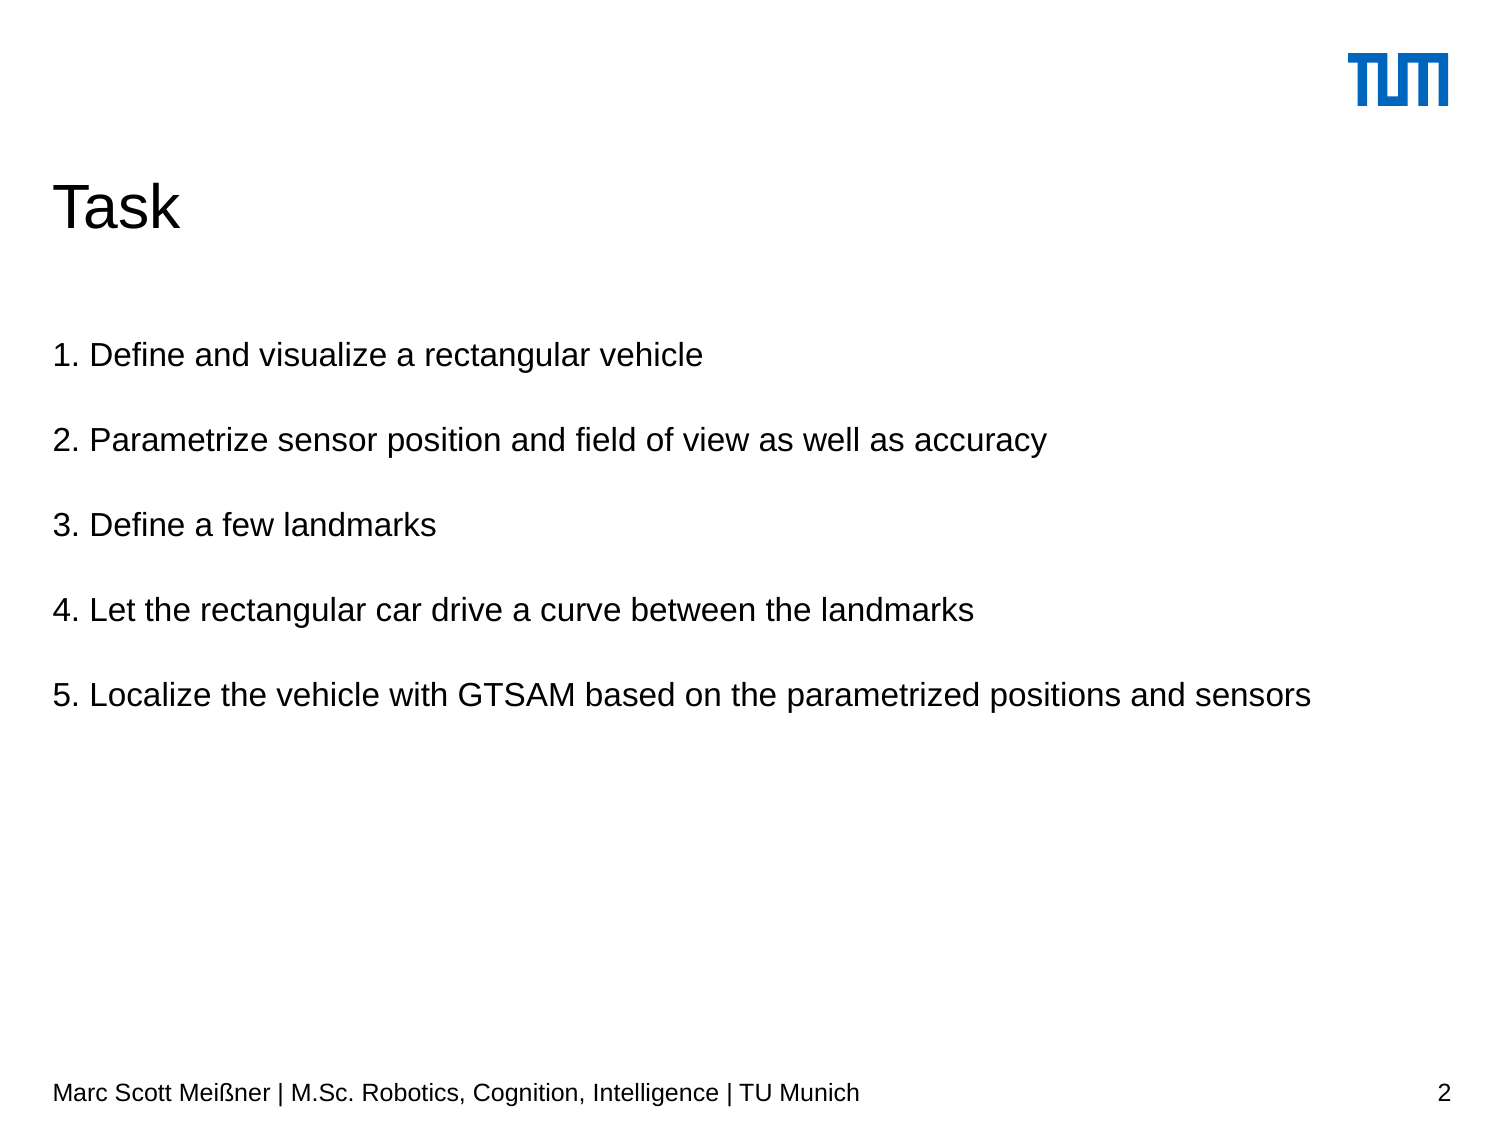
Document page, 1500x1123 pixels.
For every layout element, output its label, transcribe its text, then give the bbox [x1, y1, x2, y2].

list 1. Define and visualize a rectangular vehicle 2. Parametrize sensor position and field of view as well as accuracy 3. Define a few landmarks 4. Let the rectangular car drive a curve between the landmarks 5. Localize the vehicle with GTSAM based on the parametrized positions and sensors [52, 330, 1453, 1105]
title Task [52, 171, 1453, 242]
